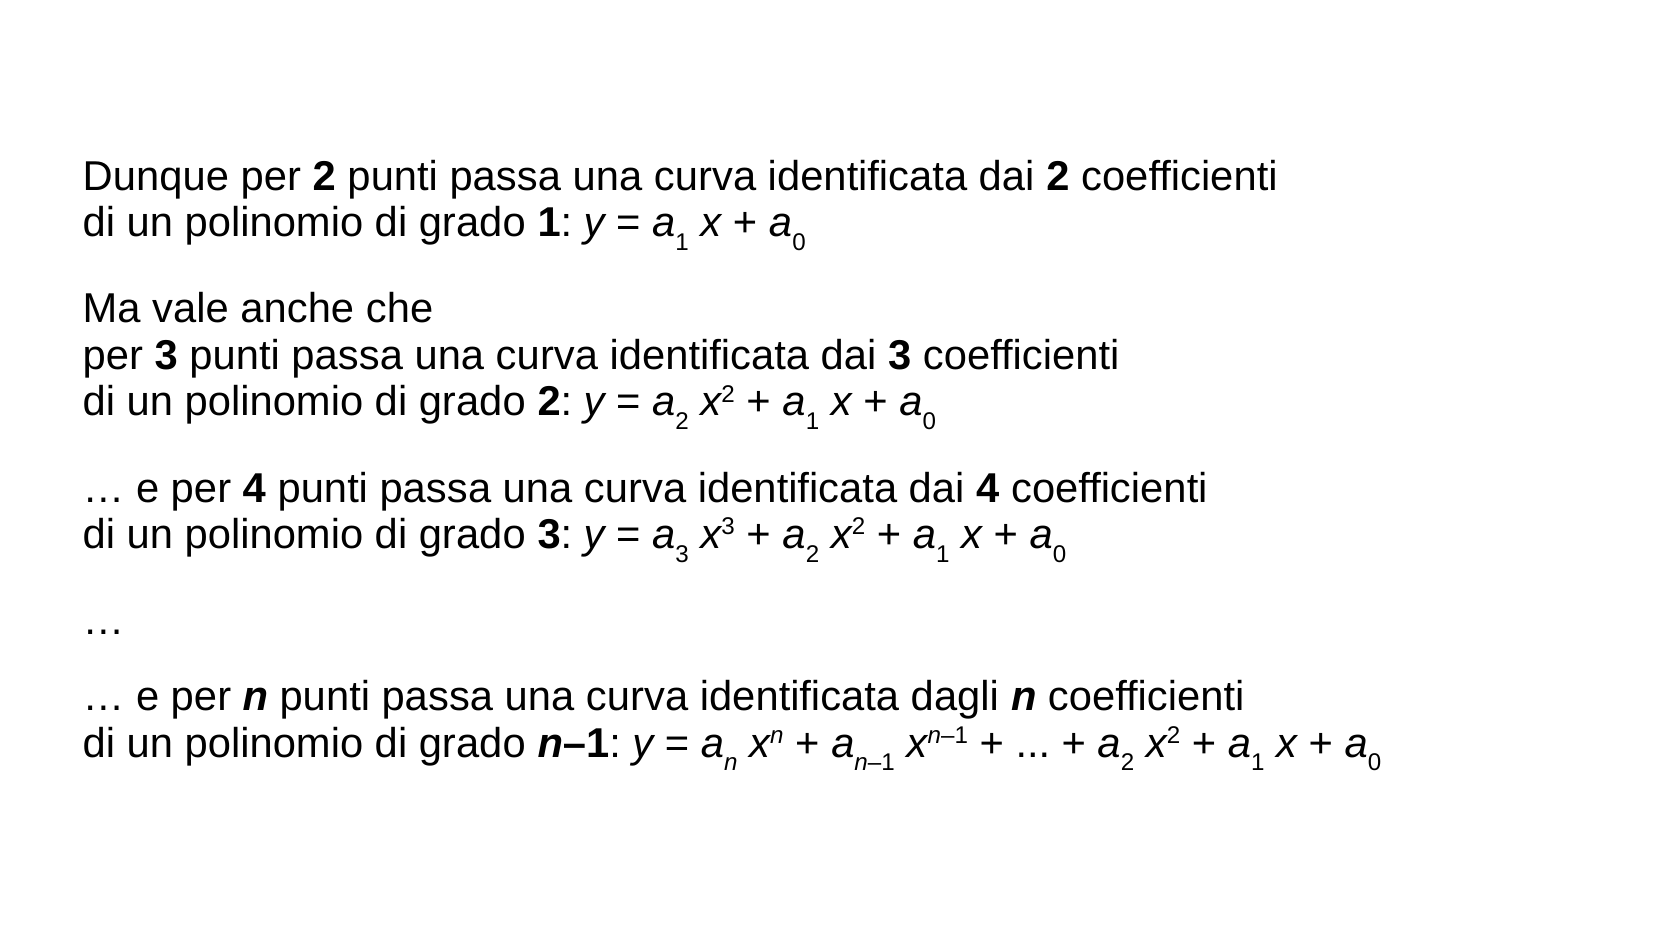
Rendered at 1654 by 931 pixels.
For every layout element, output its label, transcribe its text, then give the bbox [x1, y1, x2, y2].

list Dunque per 2 punti passa una curva identificata dai 2 coefficienti di un polinomio di grado 1: y = a1 x + a0 Ma vale anche che per 3 punti passa una curva identificata dai 3 coefficienti di un polinomio di grado 2: y = a2 x2 + a1 x + a0 … e per 4 punti passa una curva identificata dai 4 coefficienti di un polinomio di grado 3: y = a3 x3 + a2 x2 + a1 x + a0 … … e per n punti passa una curva identificata dagli n coefficienti di un polinomio di grado n–1: y = an xn + an–1 xn–1 + ... + a2 x2 + a1 x + a0 [82, 152, 1456, 832]
